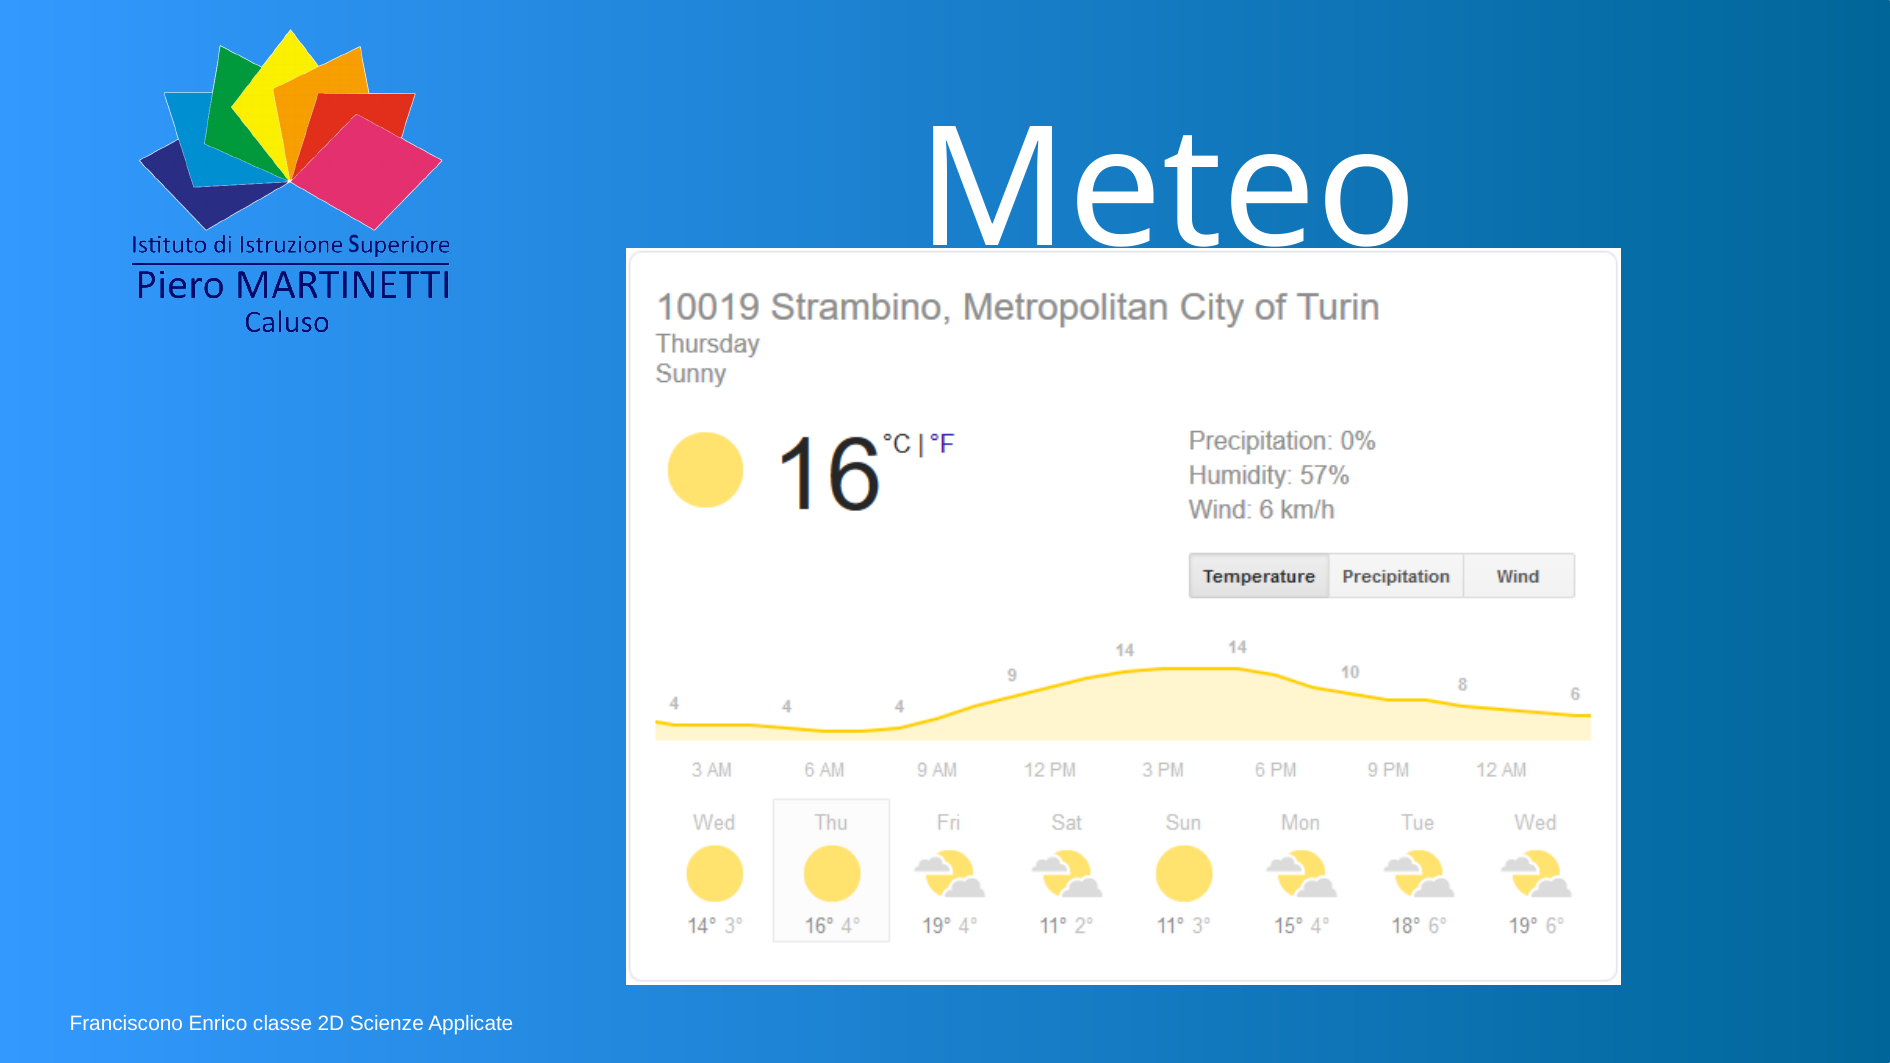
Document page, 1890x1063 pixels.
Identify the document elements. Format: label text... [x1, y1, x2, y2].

text_box Franciscono Enrico classe 2D Scienze Applicate [54, 1004, 628, 1063]
text_box Meteo [591, 59, 1760, 268]
picture [626, 248, 1621, 985]
picture [0, 23, 591, 355]
